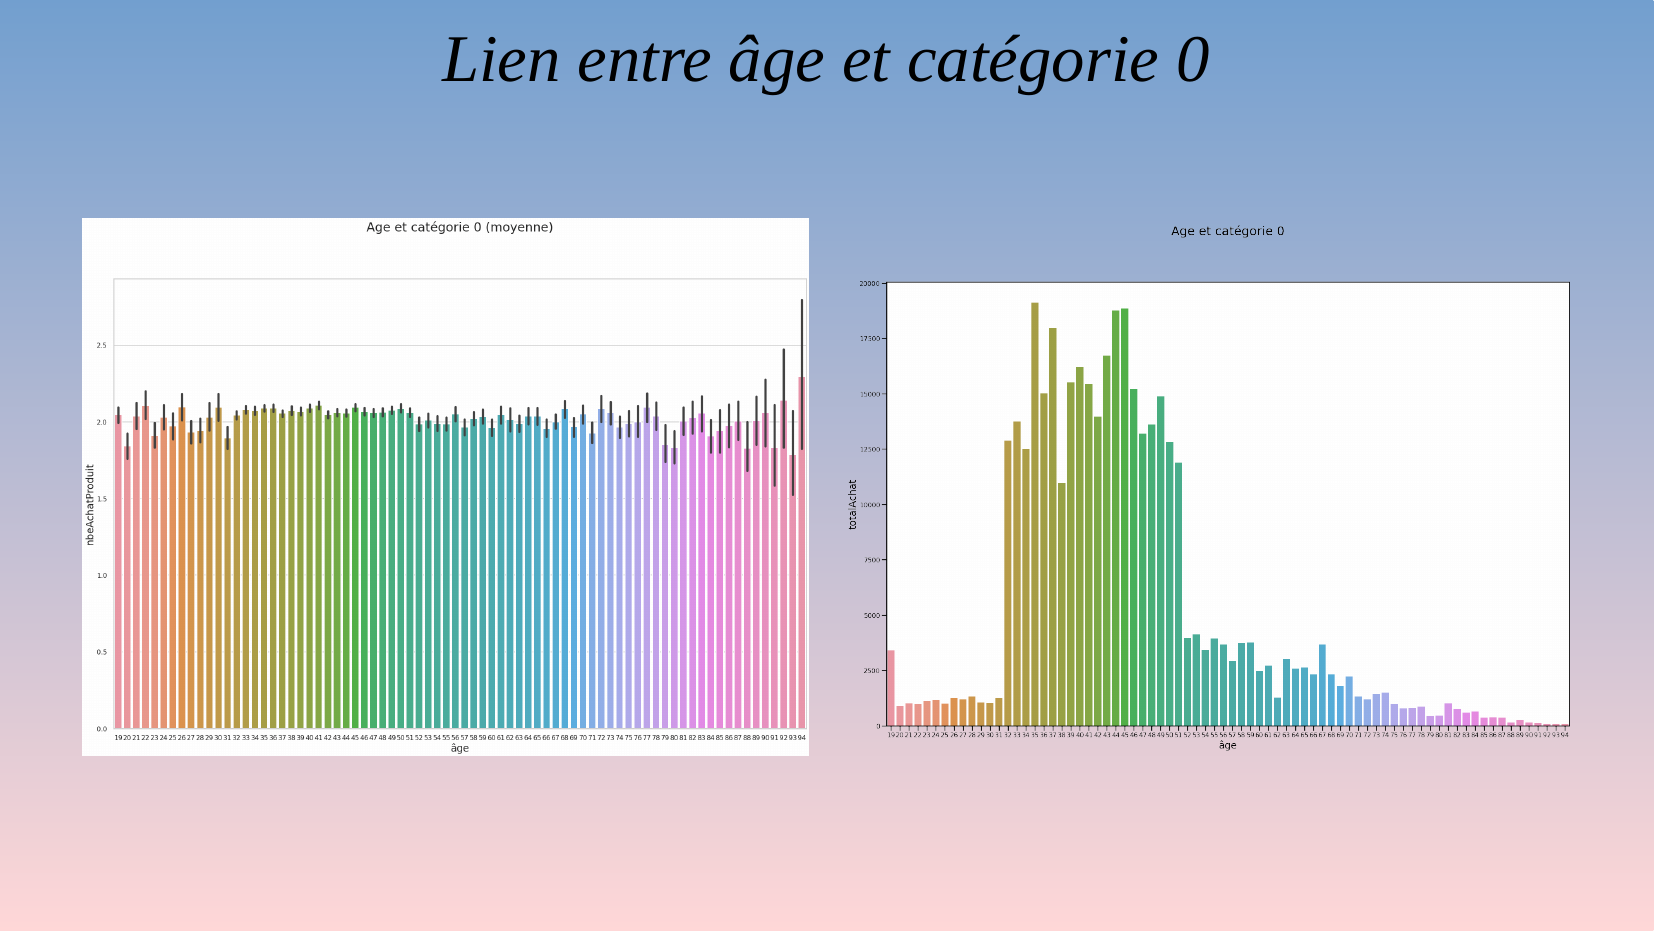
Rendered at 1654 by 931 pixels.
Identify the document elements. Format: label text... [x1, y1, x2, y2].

picture [845, 222, 1572, 753]
title Lien entre âge et catégorie 0 [0, 0, 1654, 119]
picture [82, 218, 809, 756]
